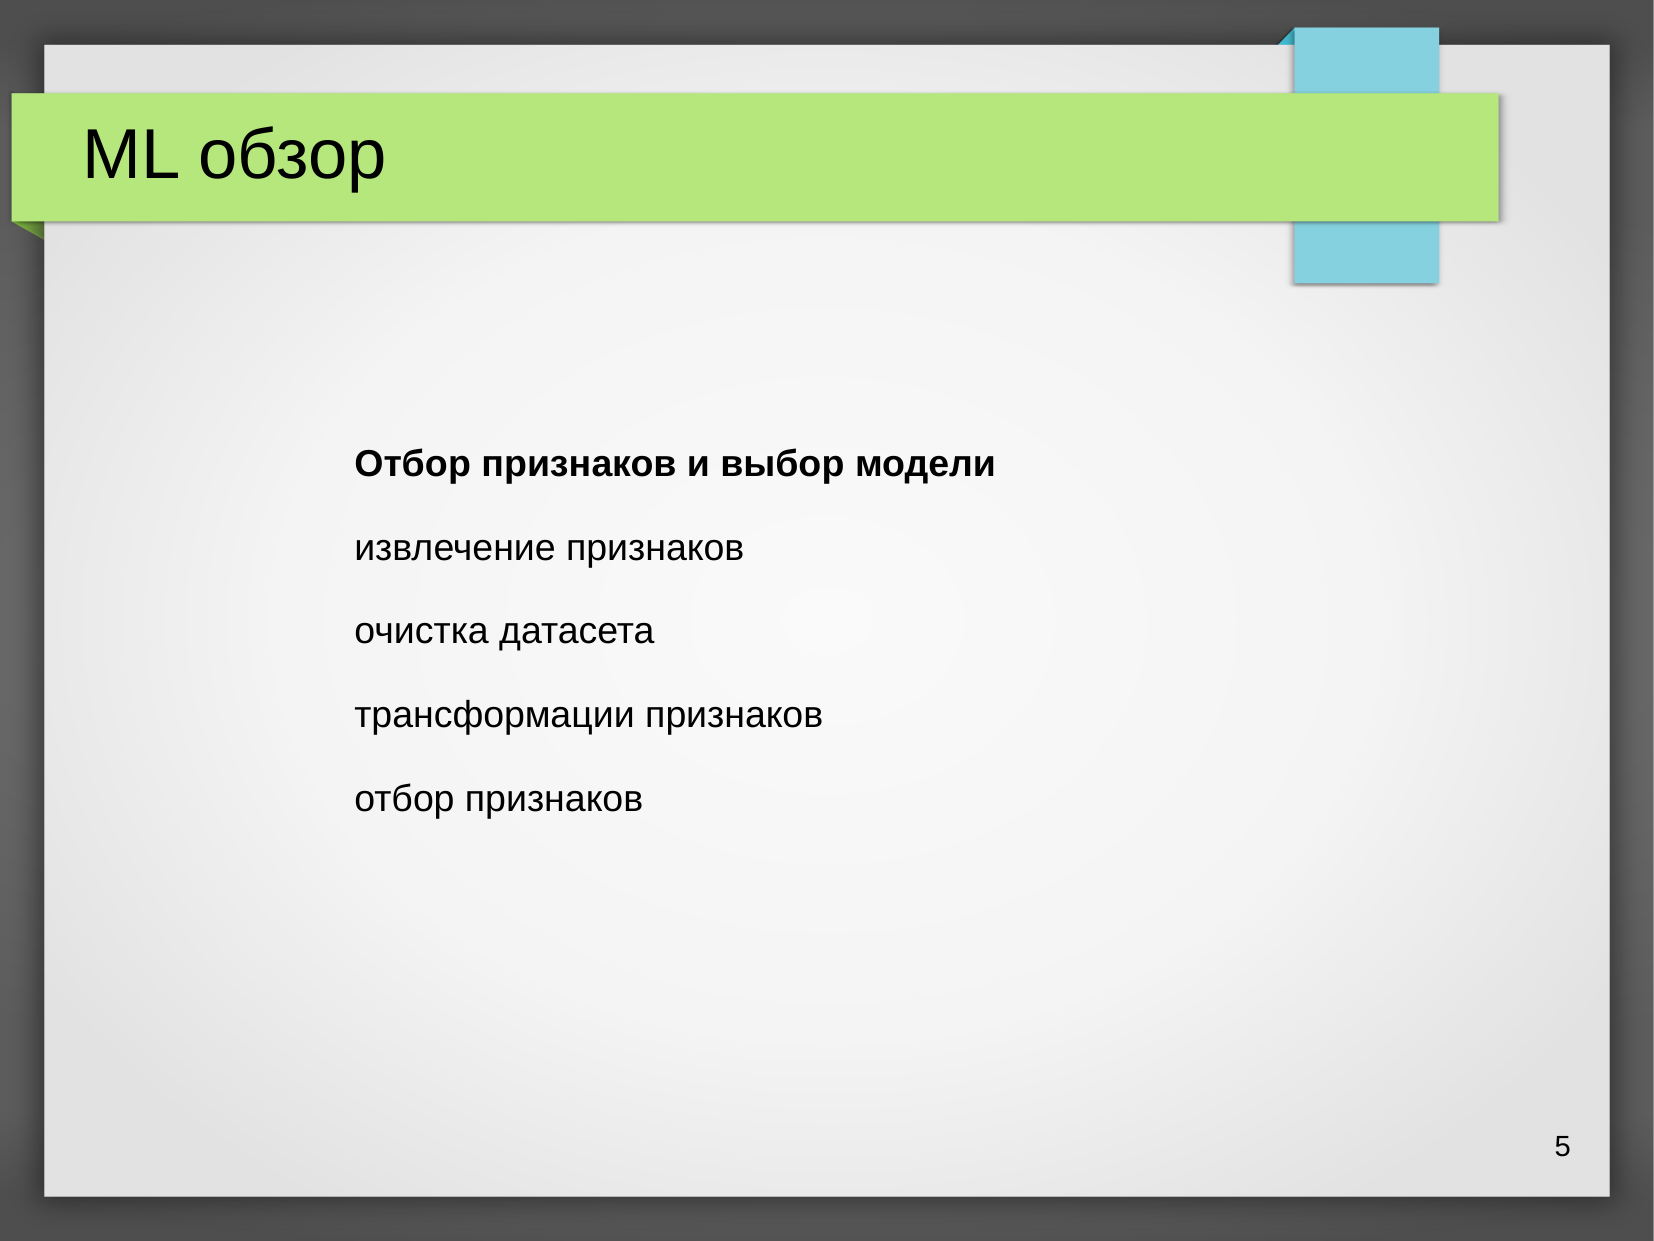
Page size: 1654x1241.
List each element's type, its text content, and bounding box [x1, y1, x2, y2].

picture [0, 0, 1654, 1241]
title ML обзор [82, 118, 1406, 189]
text_box Отбор признаков и выбор модели извлечение признаков очистка датасета трансформации признаков отбор признаков [354, 441, 1158, 780]
